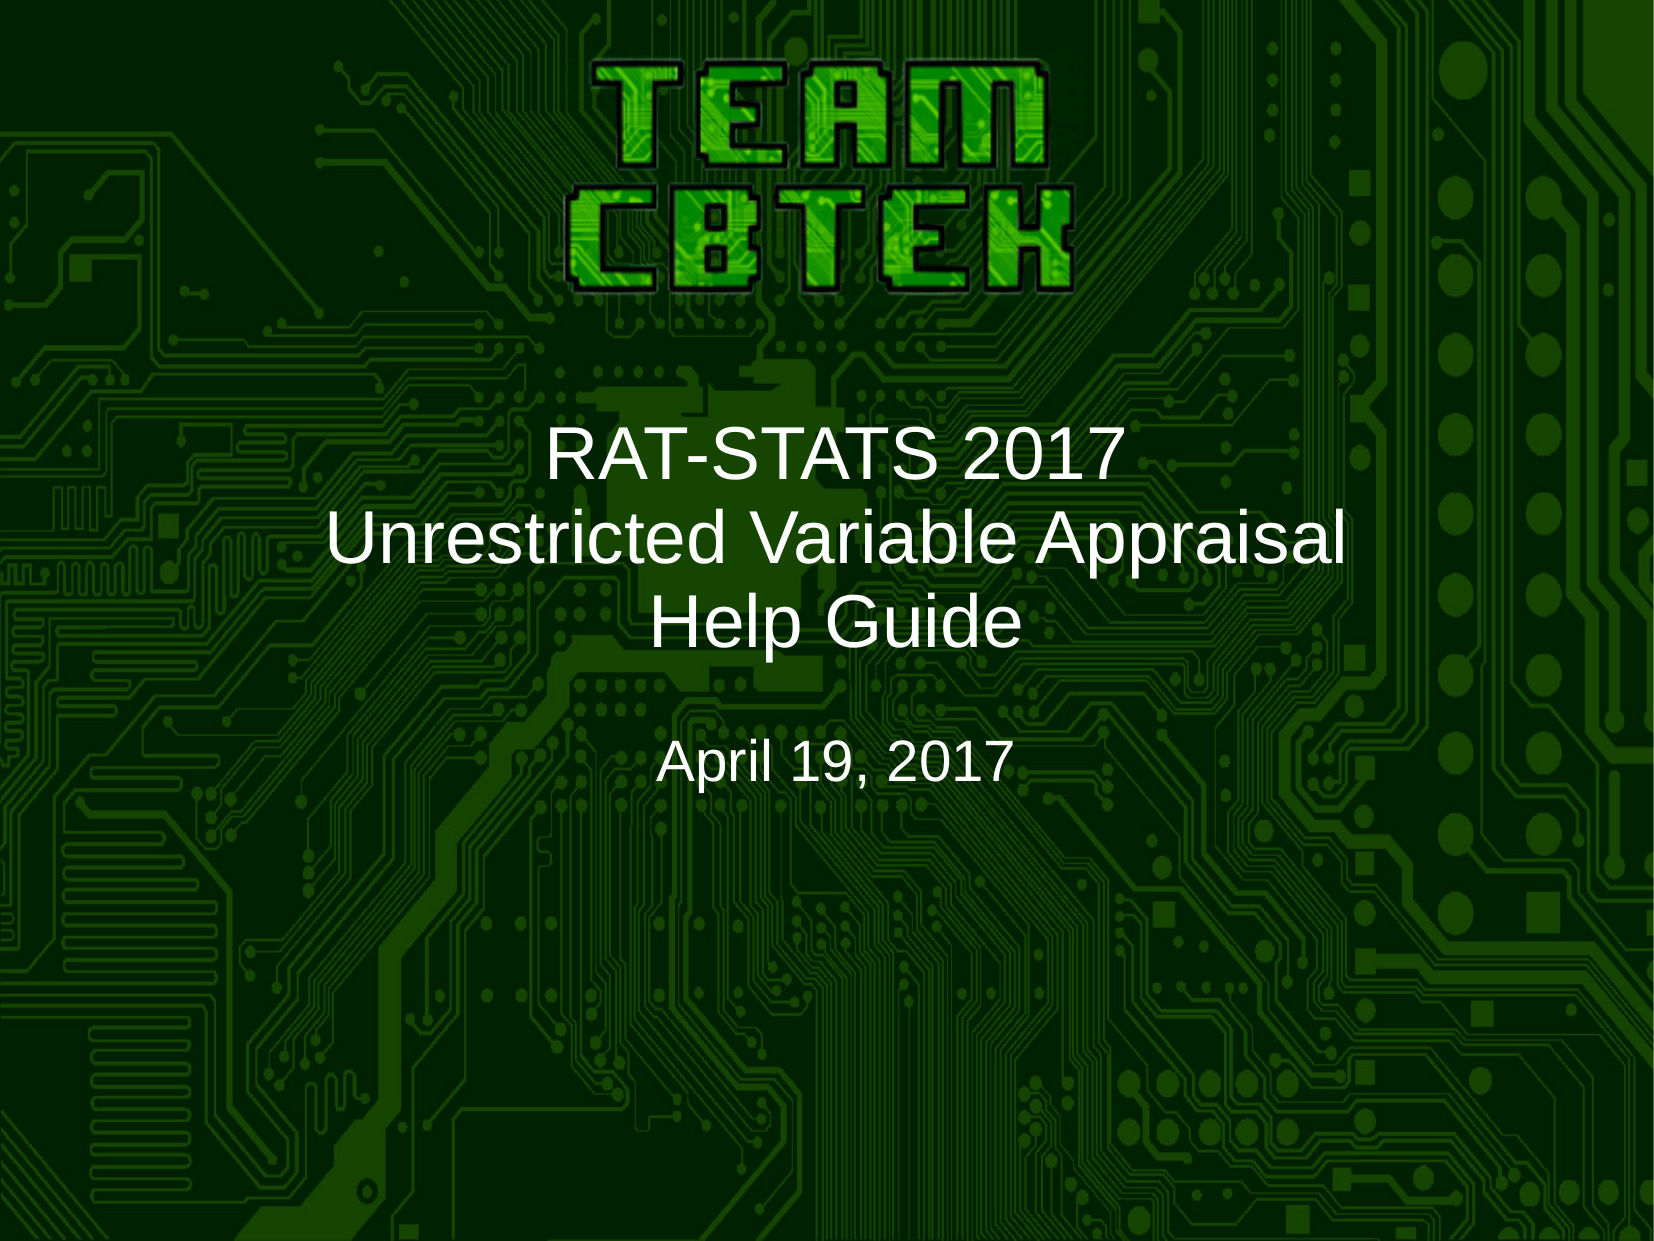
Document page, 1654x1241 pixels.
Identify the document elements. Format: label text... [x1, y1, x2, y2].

picture [0, 0, 1654, 1241]
title RAT-STATS 2017 Unrestricted Variable Appraisal Help Guide April 19, 2017 [92, 411, 1581, 794]
